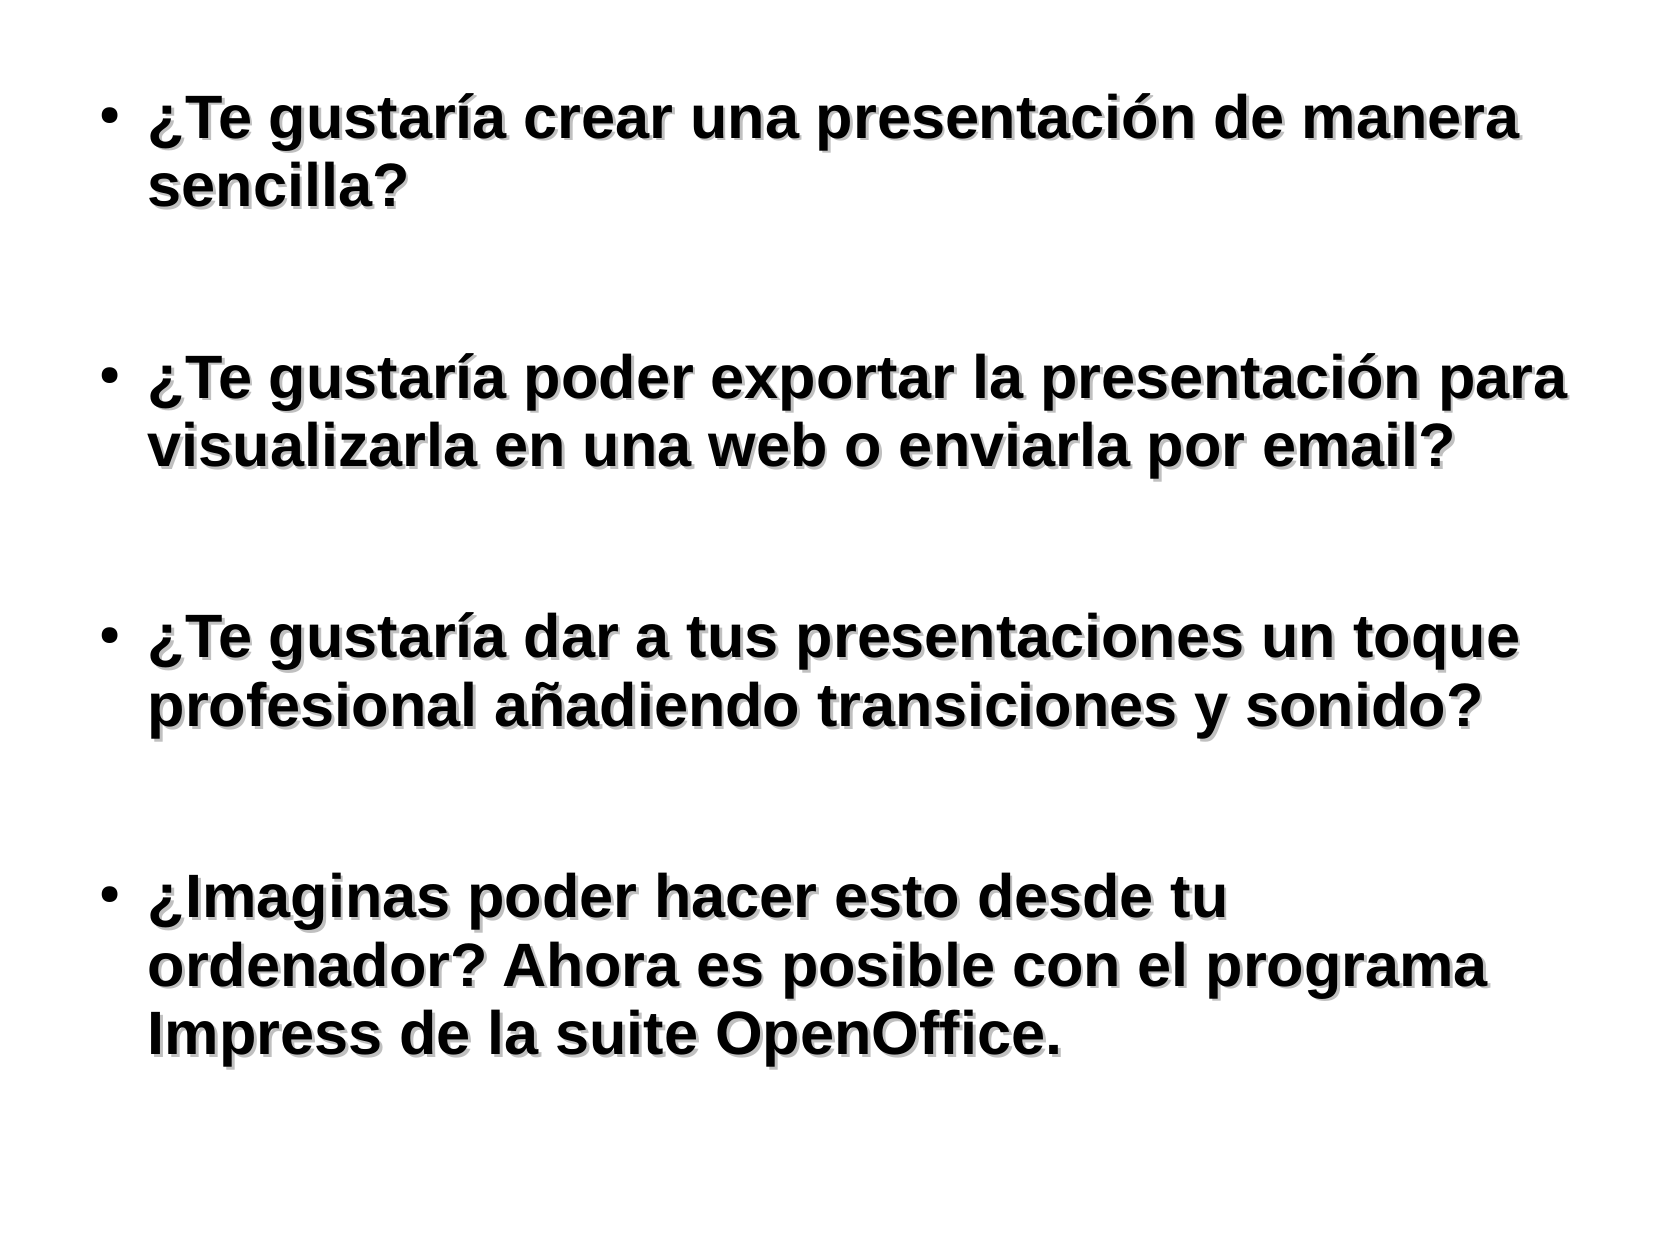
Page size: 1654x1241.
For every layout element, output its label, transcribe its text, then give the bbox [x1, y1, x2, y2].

list ¿Te gustaría crear una presentación de manera sencilla? ¿Te gustaría poder exportar la presentación para visualizarla en una web o enviarla por email? ¿Te gustaría dar a tus presentaciones un toque profesional añadiendo transiciones y sonido? ¿Imaginas poder hacer esto desde tu ordenador? Ahora es posible con el programa Impress de la suite OpenOffice. [82, 82, 1571, 1146]
